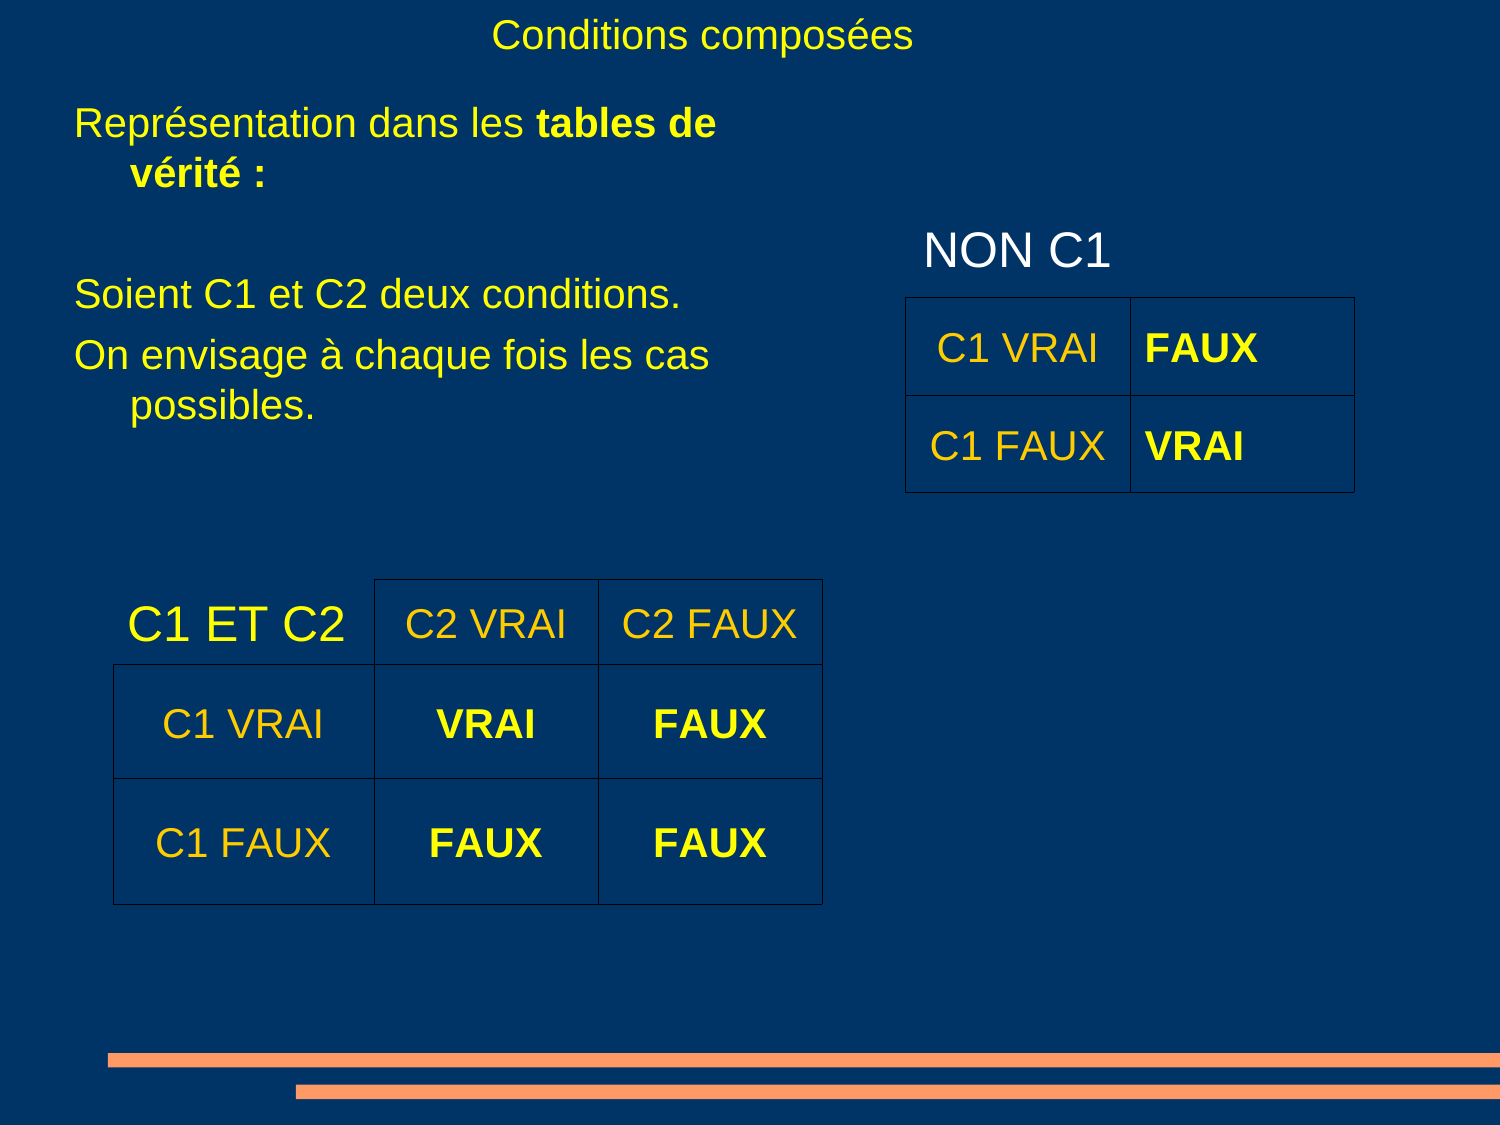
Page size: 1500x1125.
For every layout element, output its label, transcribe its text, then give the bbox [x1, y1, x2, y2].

table_header [1130, 199, 1354, 297]
text_box Conditions composées [64, 0, 1341, 66]
table_cell FAUX [599, 779, 822, 904]
table_cell VRAI [1131, 396, 1354, 492]
table_cell FAUX [599, 665, 822, 778]
table_header C2 VRAI [375, 580, 598, 664]
table_cell FAUX [1131, 298, 1354, 395]
list Représentation dans les tables de vérité : Soient C1 et C2 deux conditions. On envisage à chaque fois les cas possibles. [59, 88, 739, 764]
table_header C2 FAUX [599, 580, 822, 664]
table_cell FAUX [375, 779, 598, 904]
table_cell VRAI [375, 665, 598, 778]
table_header C1 ET C2 [113, 579, 374, 664]
table_cell C1 VRAI [114, 665, 374, 778]
table_header NON C1 [905, 199, 1130, 297]
table_cell C1 VRAI [906, 298, 1130, 395]
table_cell C1 FAUX [114, 779, 374, 904]
table_cell C1 FAUX [906, 396, 1130, 492]
